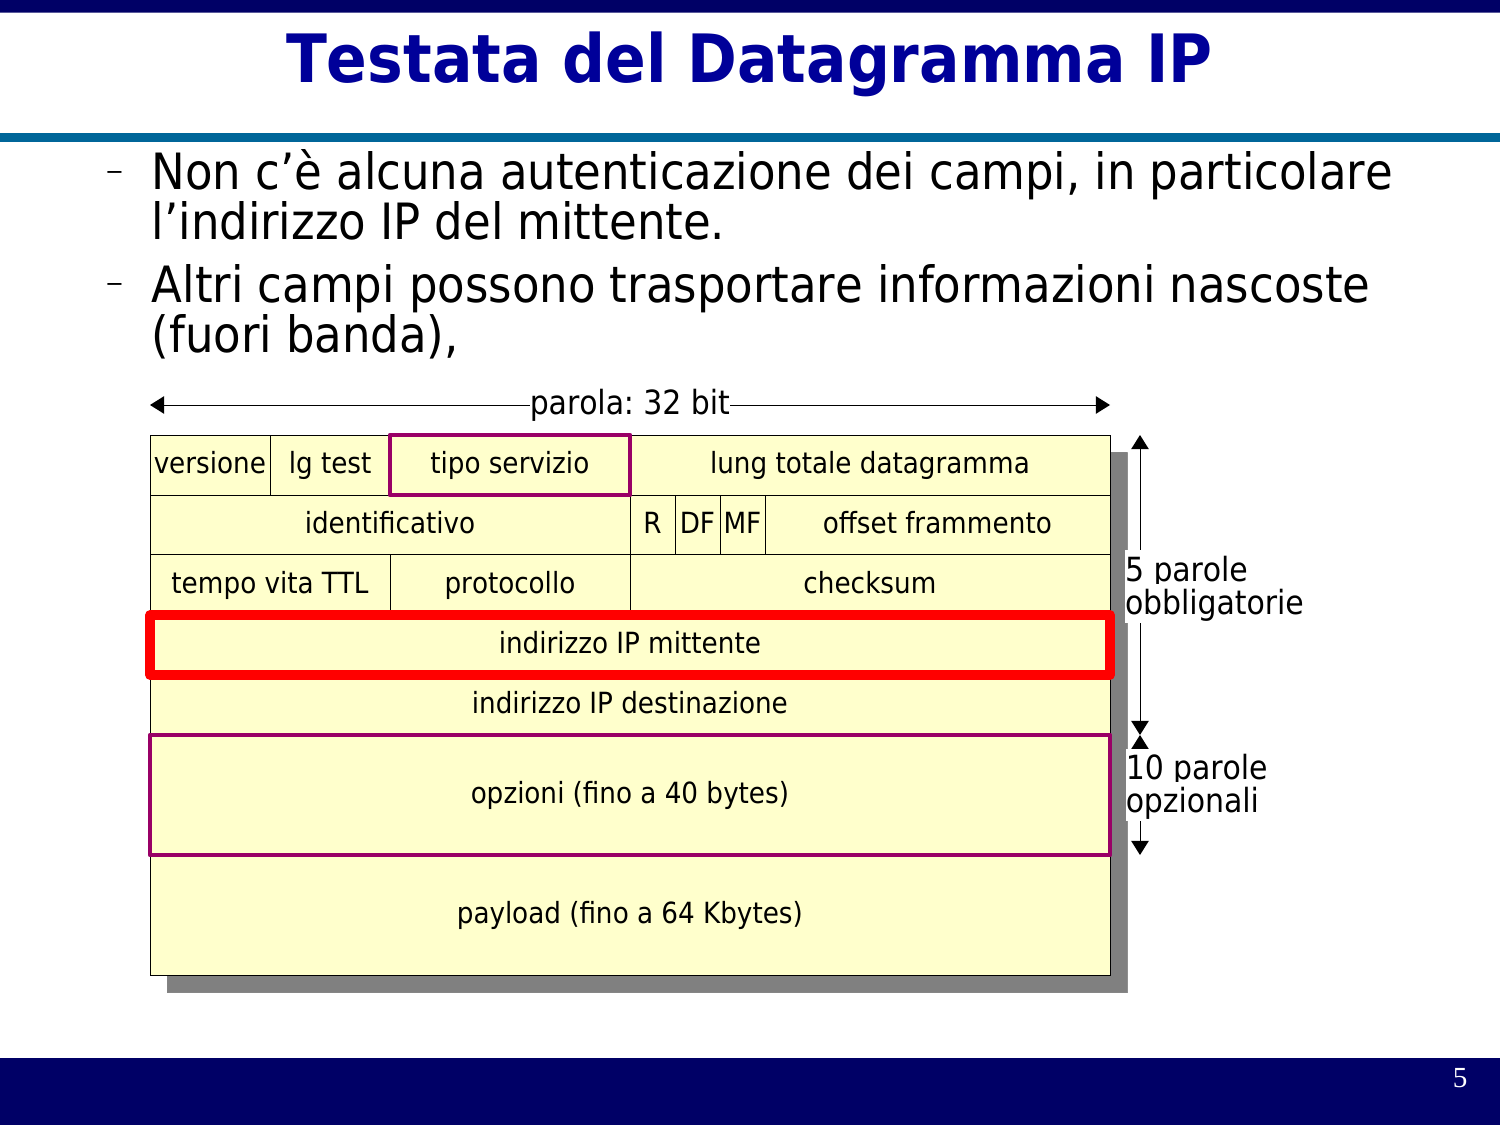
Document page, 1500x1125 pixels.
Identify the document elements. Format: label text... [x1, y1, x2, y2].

title Testata del Datagramma IP [30, 0, 1471, 126]
text_box indirizzo IP mittente [150, 615, 1111, 676]
text_box lg test [270, 435, 390, 495]
text_box versione [150, 435, 270, 495]
text_box lung totale datagramma [631, 435, 1111, 495]
text_box checksum [630, 554, 1111, 615]
text_box 5 parole obbligatorie [1125, 554, 1305, 627]
text_box DF [675, 495, 720, 554]
text_box 10 parole opzionali [1125, 753, 1268, 826]
text_box MF [720, 495, 765, 554]
text_box tempo vita TTL [150, 554, 390, 615]
text_box identificativo [150, 495, 630, 554]
text_box indirizzo IP destinazione [150, 676, 1111, 735]
list Non c’è alcuna autenticazione dei campi, in particolare l’indirizzo IP del mittente. Altri campi possono trasportare informazioni nascoste (fuori banda), [30, 149, 1471, 1021]
text_box tipo servizio [390, 435, 631, 496]
text_box payload (fino a 64 Kbytes) [150, 856, 1111, 976]
text_box R [630, 495, 675, 554]
text_box offset frammento [765, 495, 1111, 554]
text_box protocollo [390, 554, 630, 615]
text_box opzioni (fino a 40 bytes) [150, 735, 1111, 856]
